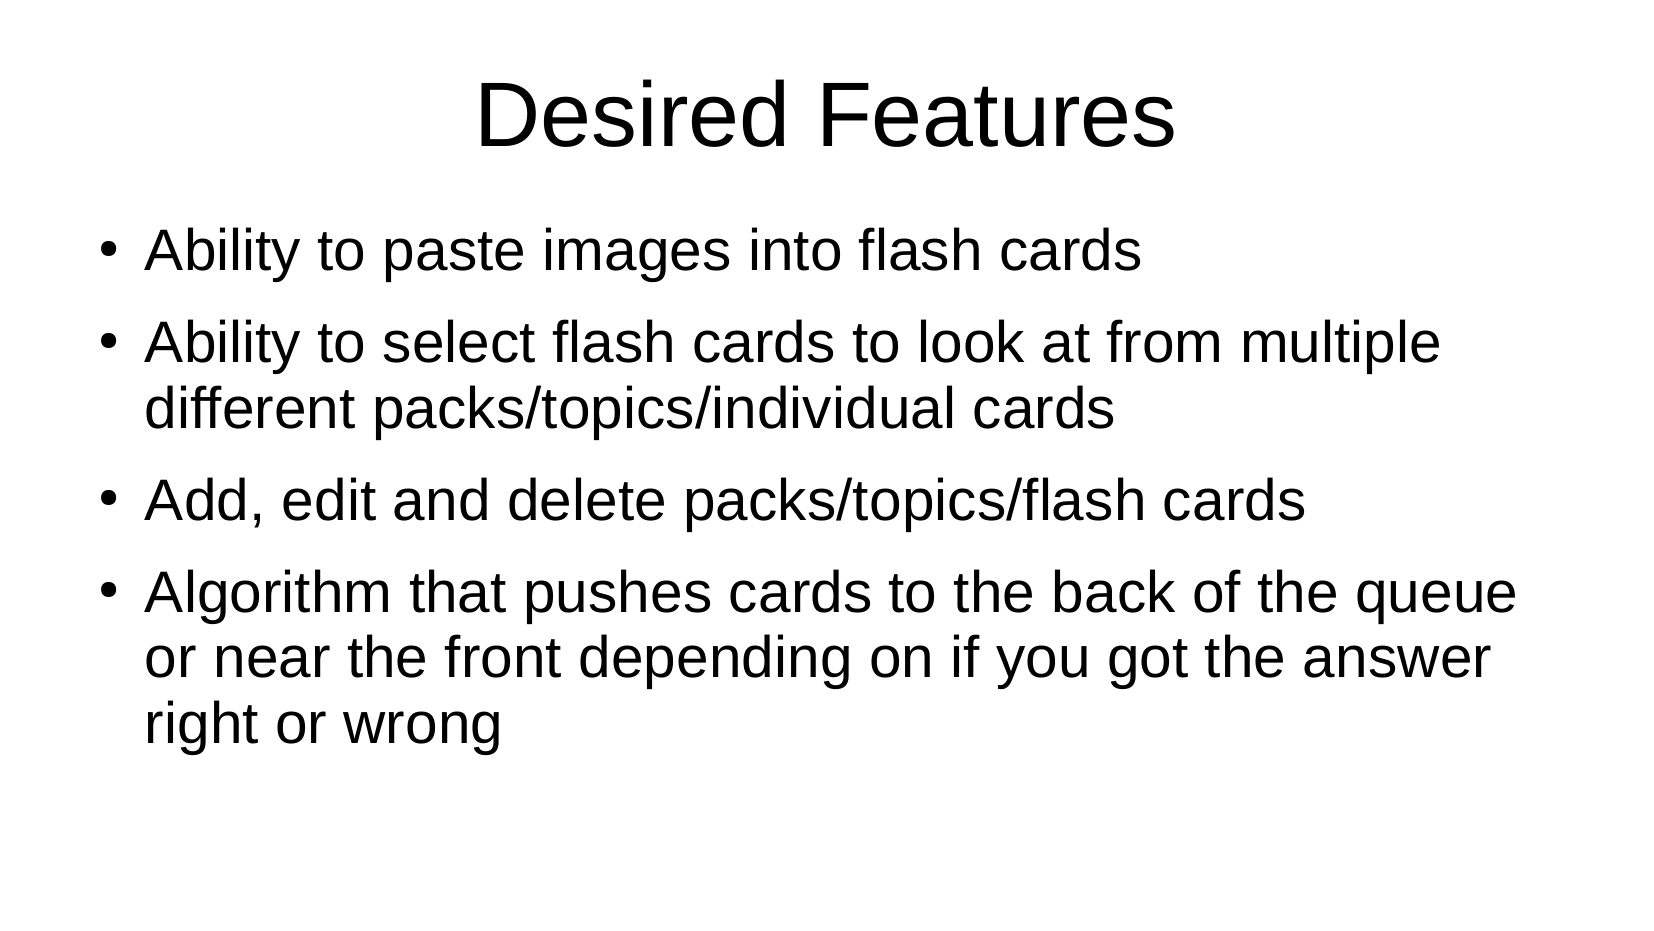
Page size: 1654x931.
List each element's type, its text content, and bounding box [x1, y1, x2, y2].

title Desired Features [82, 37, 1571, 193]
list Ability to paste images into flash cards Ability to select flash cards to look at from multiple different packs/topics/individual cards Add, edit and delete packs/topics/flash cards Algorithm that pushes cards to the back of the queue or near the front depending on if you got the answer right or wrong [82, 217, 1571, 758]
